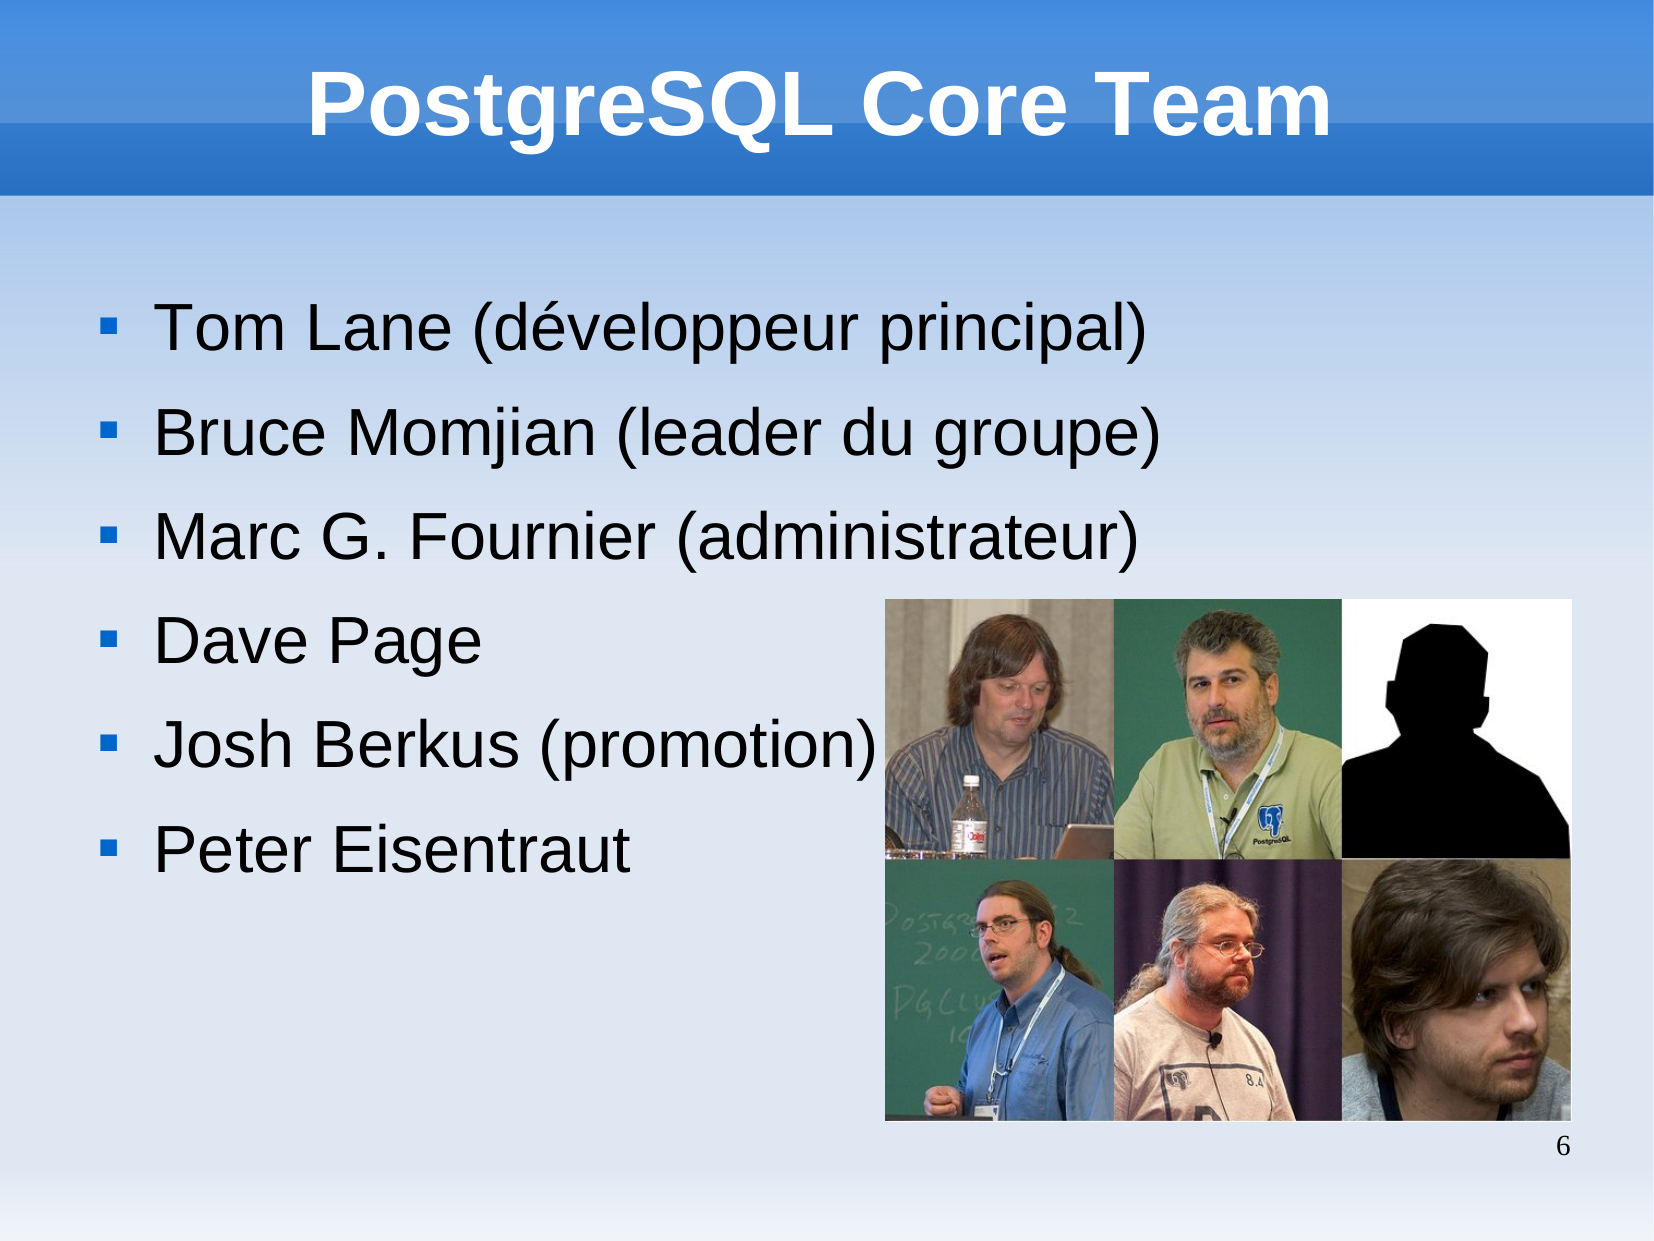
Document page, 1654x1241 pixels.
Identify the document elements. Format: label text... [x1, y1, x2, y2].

picture [0, 0, 1654, 1241]
title PostgreSQL Core Team [76, 0, 1565, 208]
list Tom Lane (développeur principal) Bruce Momjian (leader du groupe) Marc G. Fournier (administrateur) Dave Page Josh Berkus (promotion) Peter Eisentraut [82, 290, 1241, 916]
